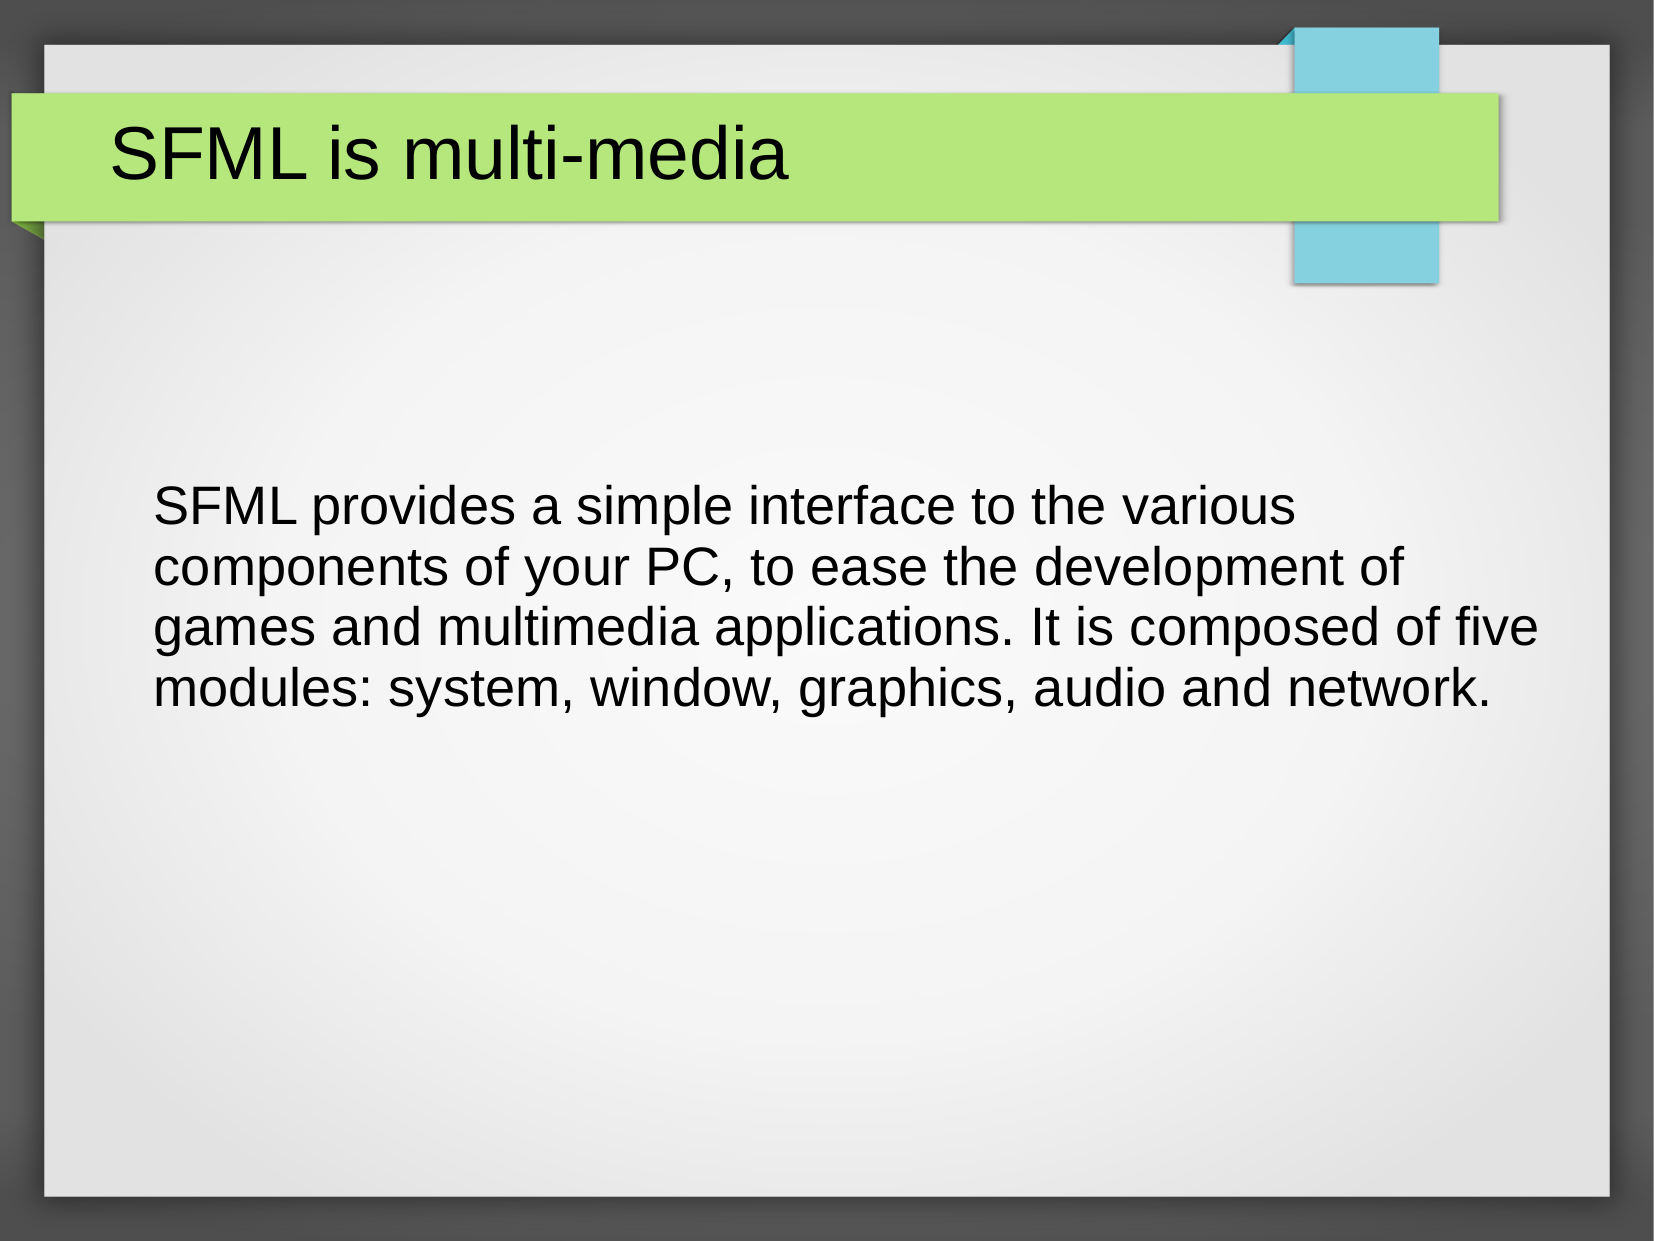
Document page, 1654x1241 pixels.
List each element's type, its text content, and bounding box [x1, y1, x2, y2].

picture [0, 0, 1654, 1241]
title SFML is multi-media [82, 94, 1264, 213]
list SFML provides a simple interface to the various components of your PC, to ease the development of games and multimedia applications. It is composed of five modules: system, window, graphics, audio and network. [82, 295, 1571, 1015]
